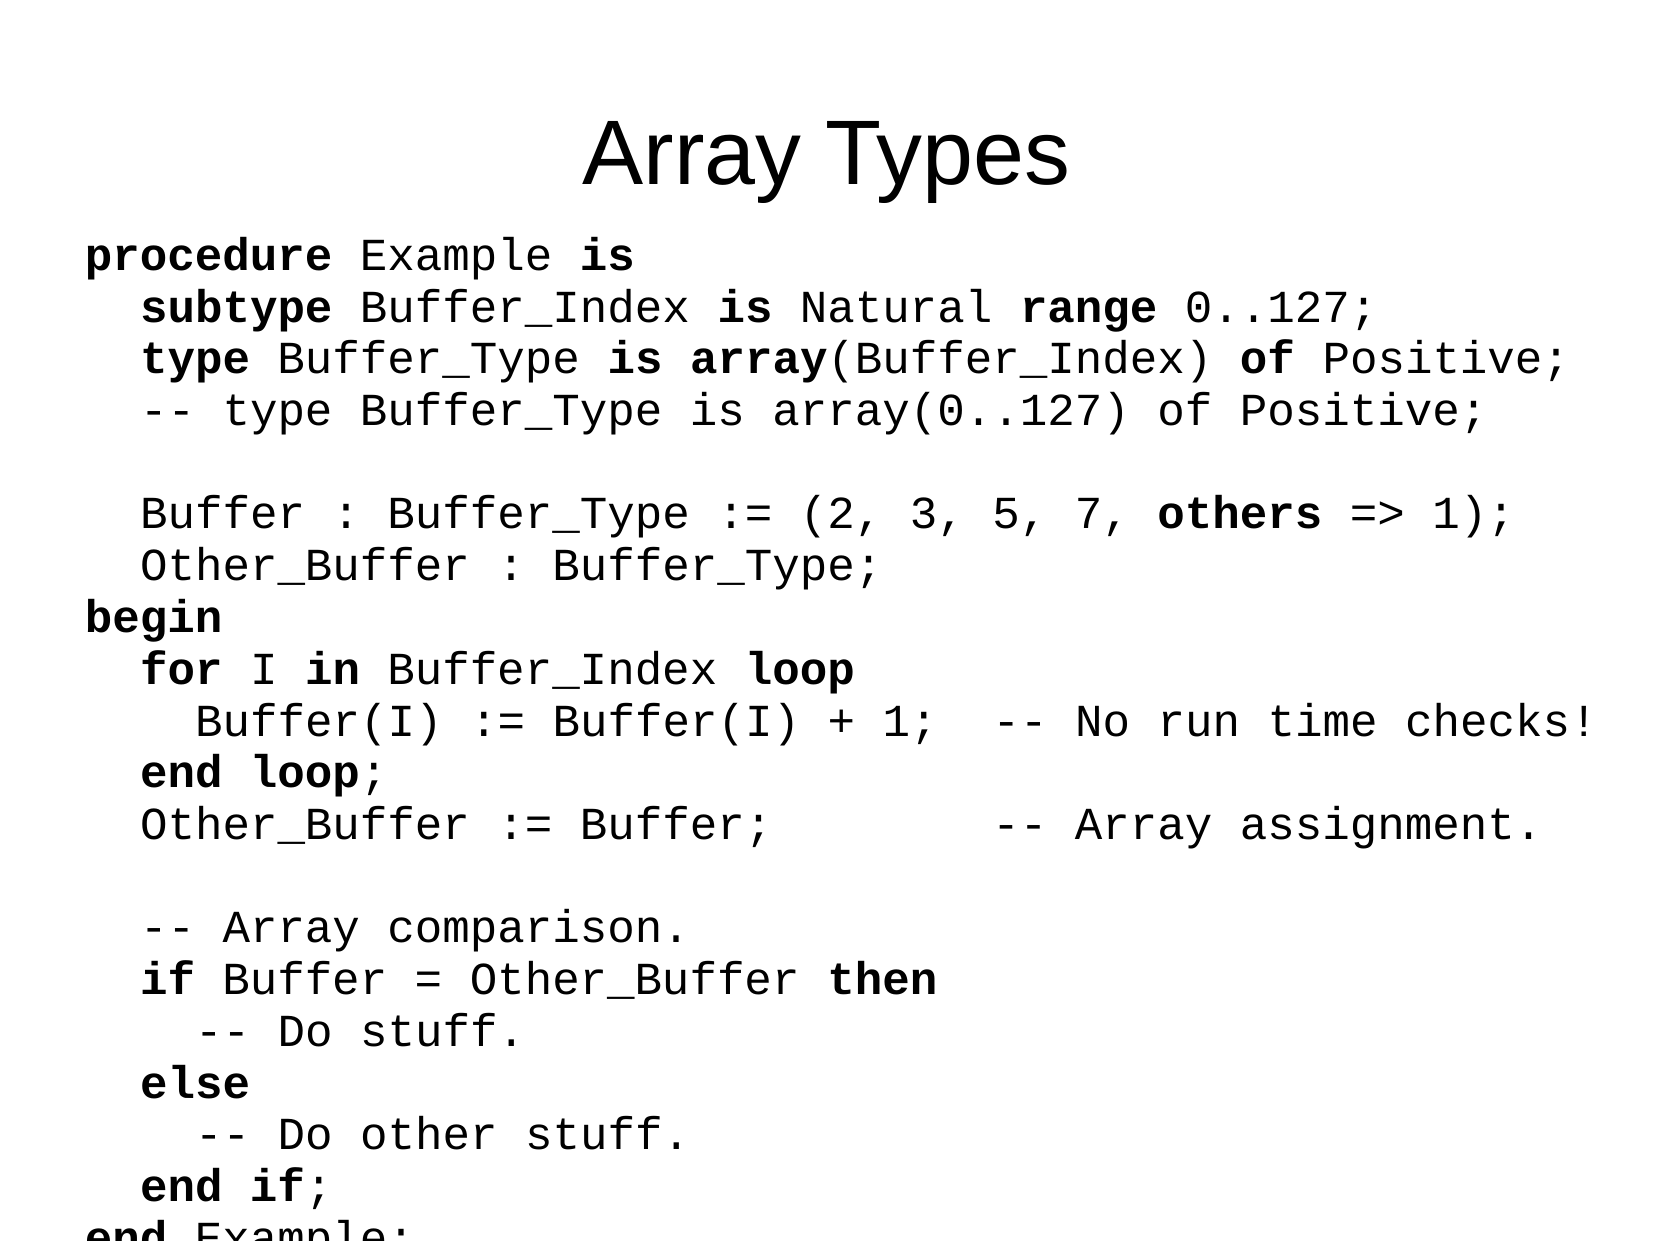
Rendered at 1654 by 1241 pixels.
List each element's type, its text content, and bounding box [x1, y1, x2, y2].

text_box procedure Example is subtype Buffer_Index is Natural range 0..127; type Buffer_Type is array(Buffer_Index) of Positive; -- type Buffer_Type is array(0..127) of Positive; Buffer : Buffer_Type := (2, 3, 5, 7, others => 1); Other_Buffer : Buffer_Type; begin for I in Buffer_Index loop Buffer(I) := Buffer(I) + 1; -- No run time checks! end loop; Other_Buffer := Buffer; -- Array assignment. -- Array comparison. if Buffer = Other_Buffer then -- Do stuff. else -- Do other stuff. end if; end Example; [70, 225, 1613, 1241]
title Array Types [82, 56, 1571, 225]
